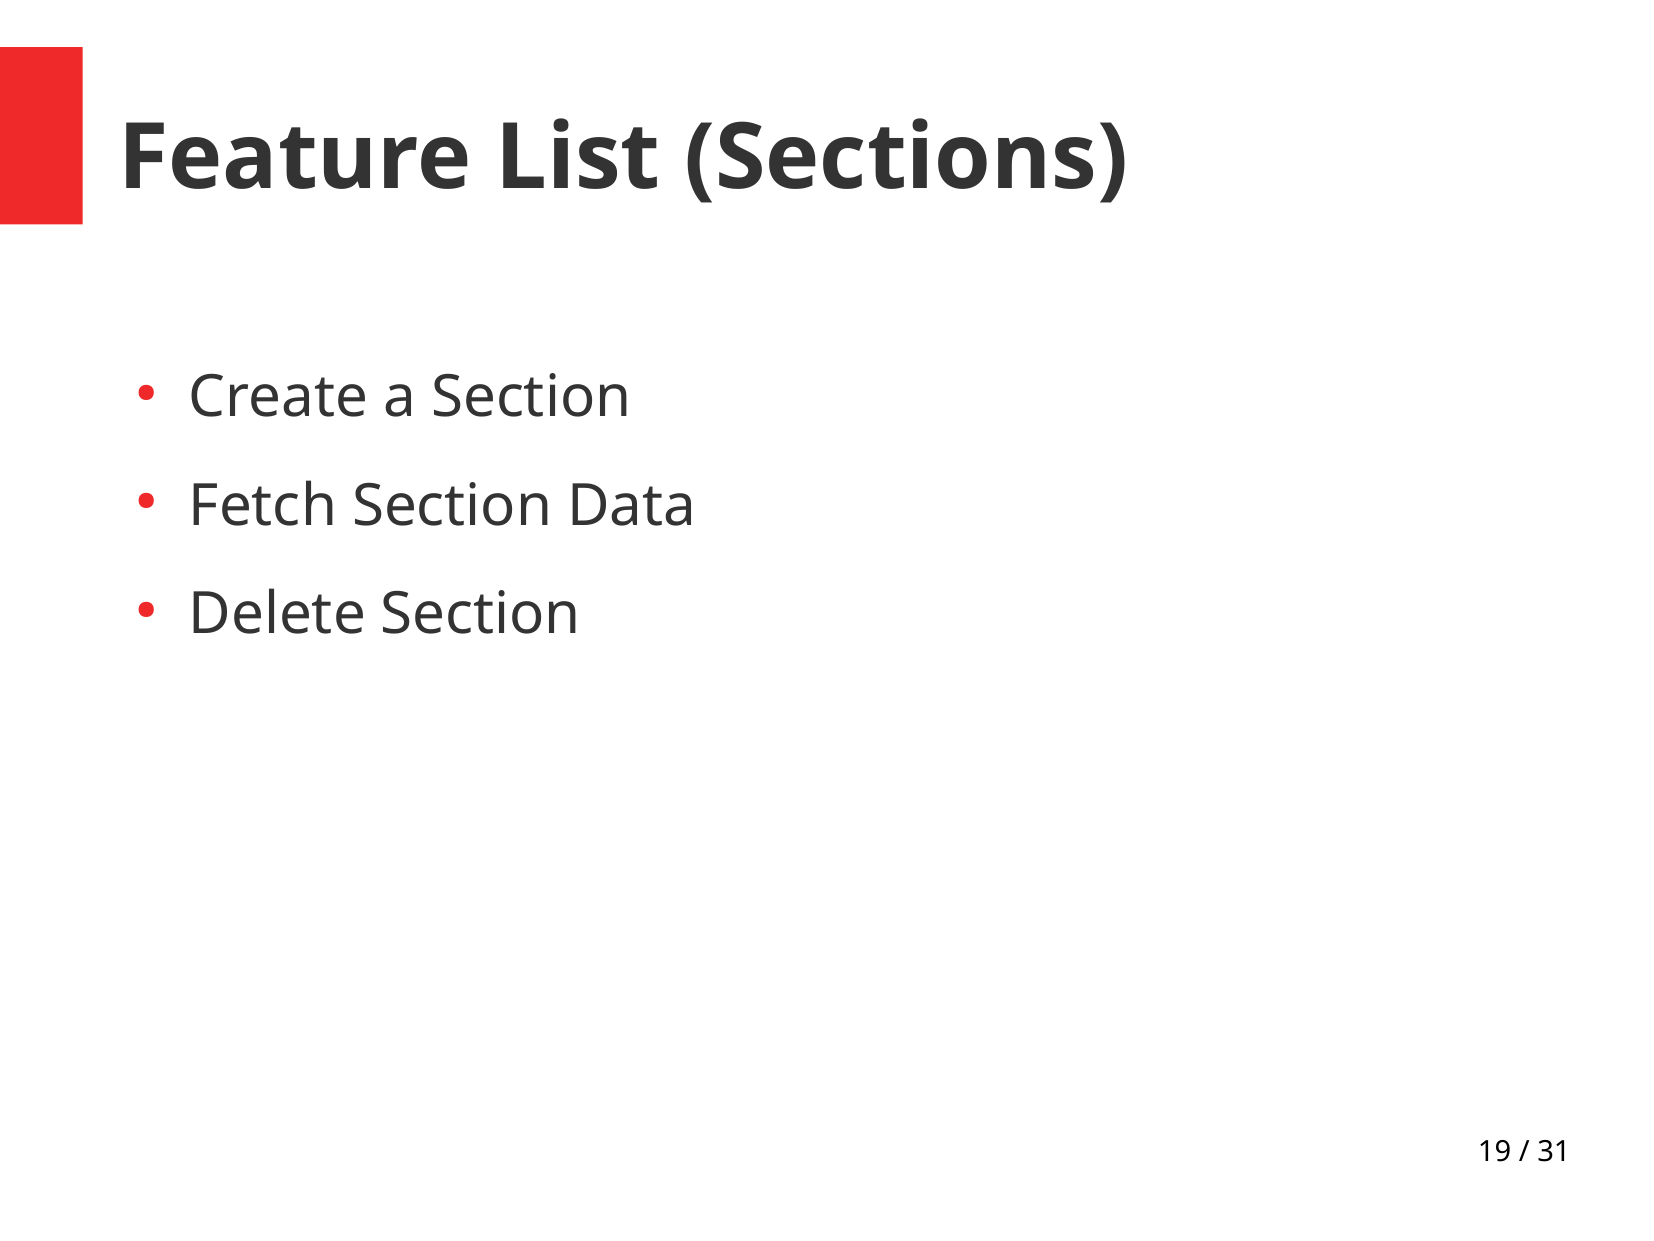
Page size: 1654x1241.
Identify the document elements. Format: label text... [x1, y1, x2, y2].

title Feature List (Sections) [118, 49, 1571, 257]
list Create a Section Fetch Section Data Delete Section [118, 354, 1536, 1074]
